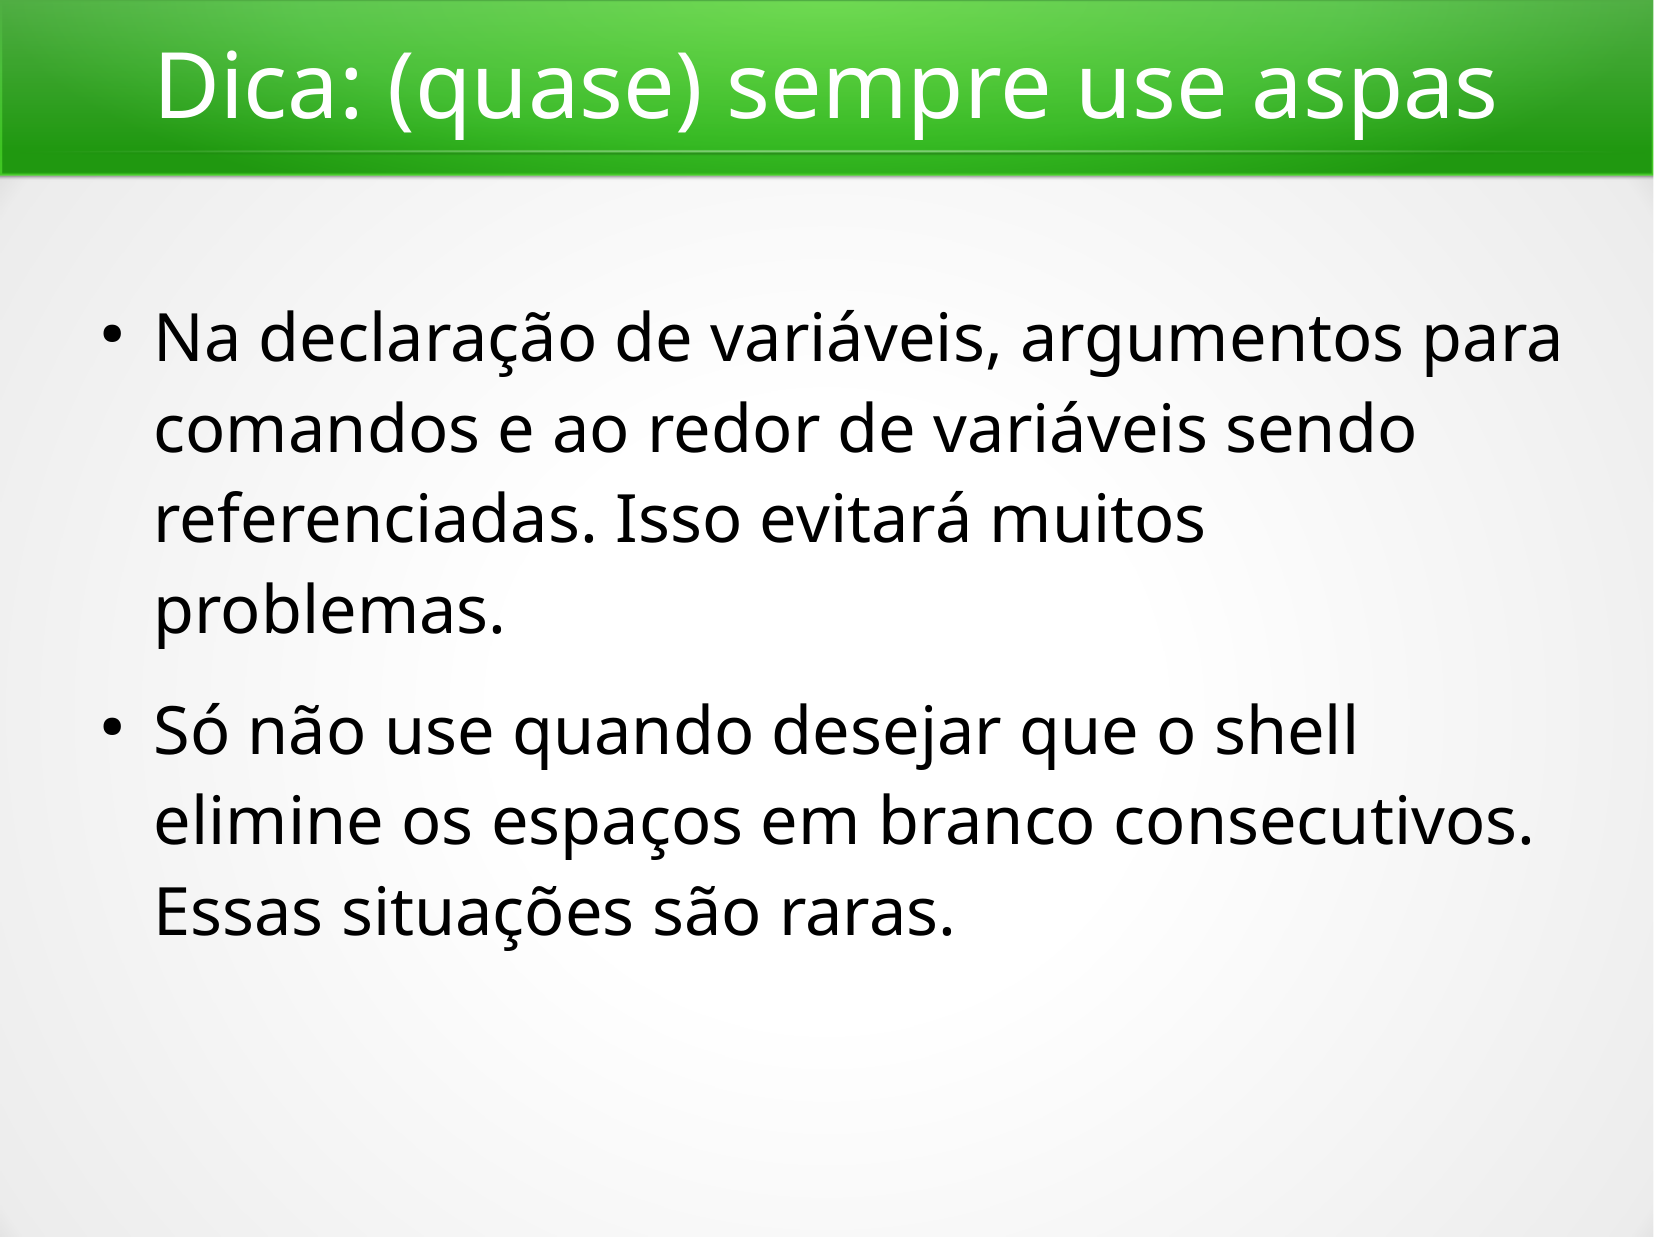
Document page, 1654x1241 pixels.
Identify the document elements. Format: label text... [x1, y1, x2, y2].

picture [0, 0, 1654, 1237]
list Na declaração de variáveis, argumentos para comandos e ao redor de variáveis sendo referenciadas. Isso evitará muitos problemas. Só não use quando desejar que o shell elimine os espaços em branco consecutivos. Essas situações são raras. [82, 290, 1571, 1010]
title Dica: (quase) sempre use aspas [82, 11, 1571, 154]
